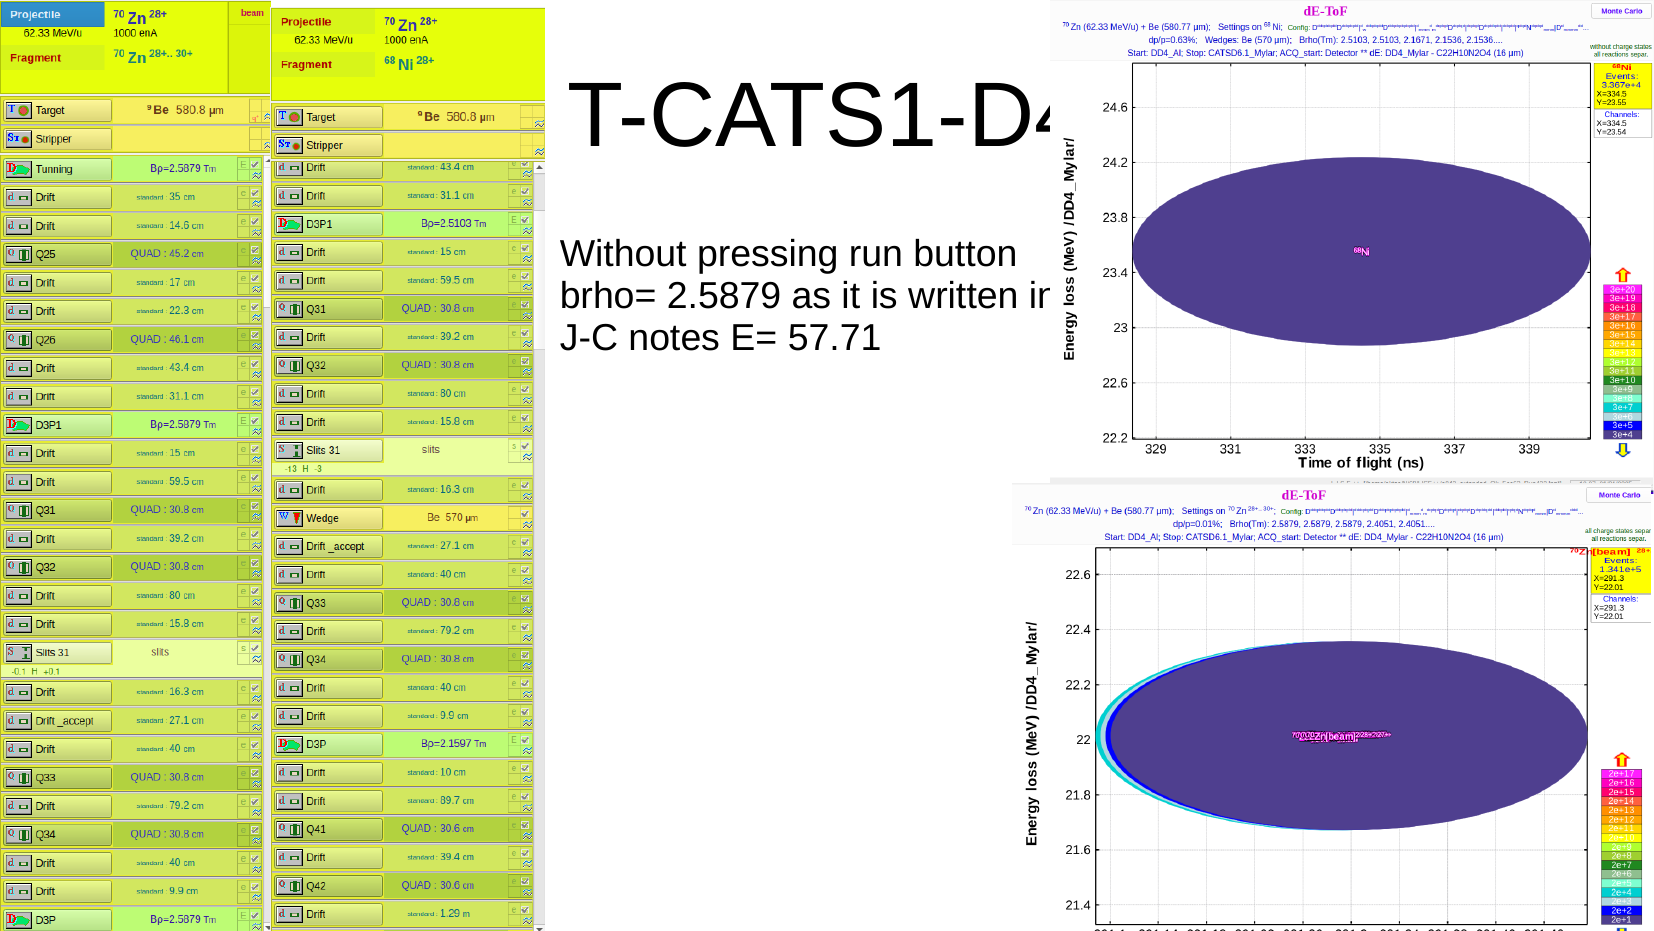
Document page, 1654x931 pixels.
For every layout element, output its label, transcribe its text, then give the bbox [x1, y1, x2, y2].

text_box Without pressing run button brho= 2.5879 as it is written in J-C notes E= 57.71 [545, 225, 1050, 366]
title T-CATS1-D4 [545, 37, 1050, 193]
picture [1012, 0, 1654, 931]
picture [0, 0, 545, 931]
